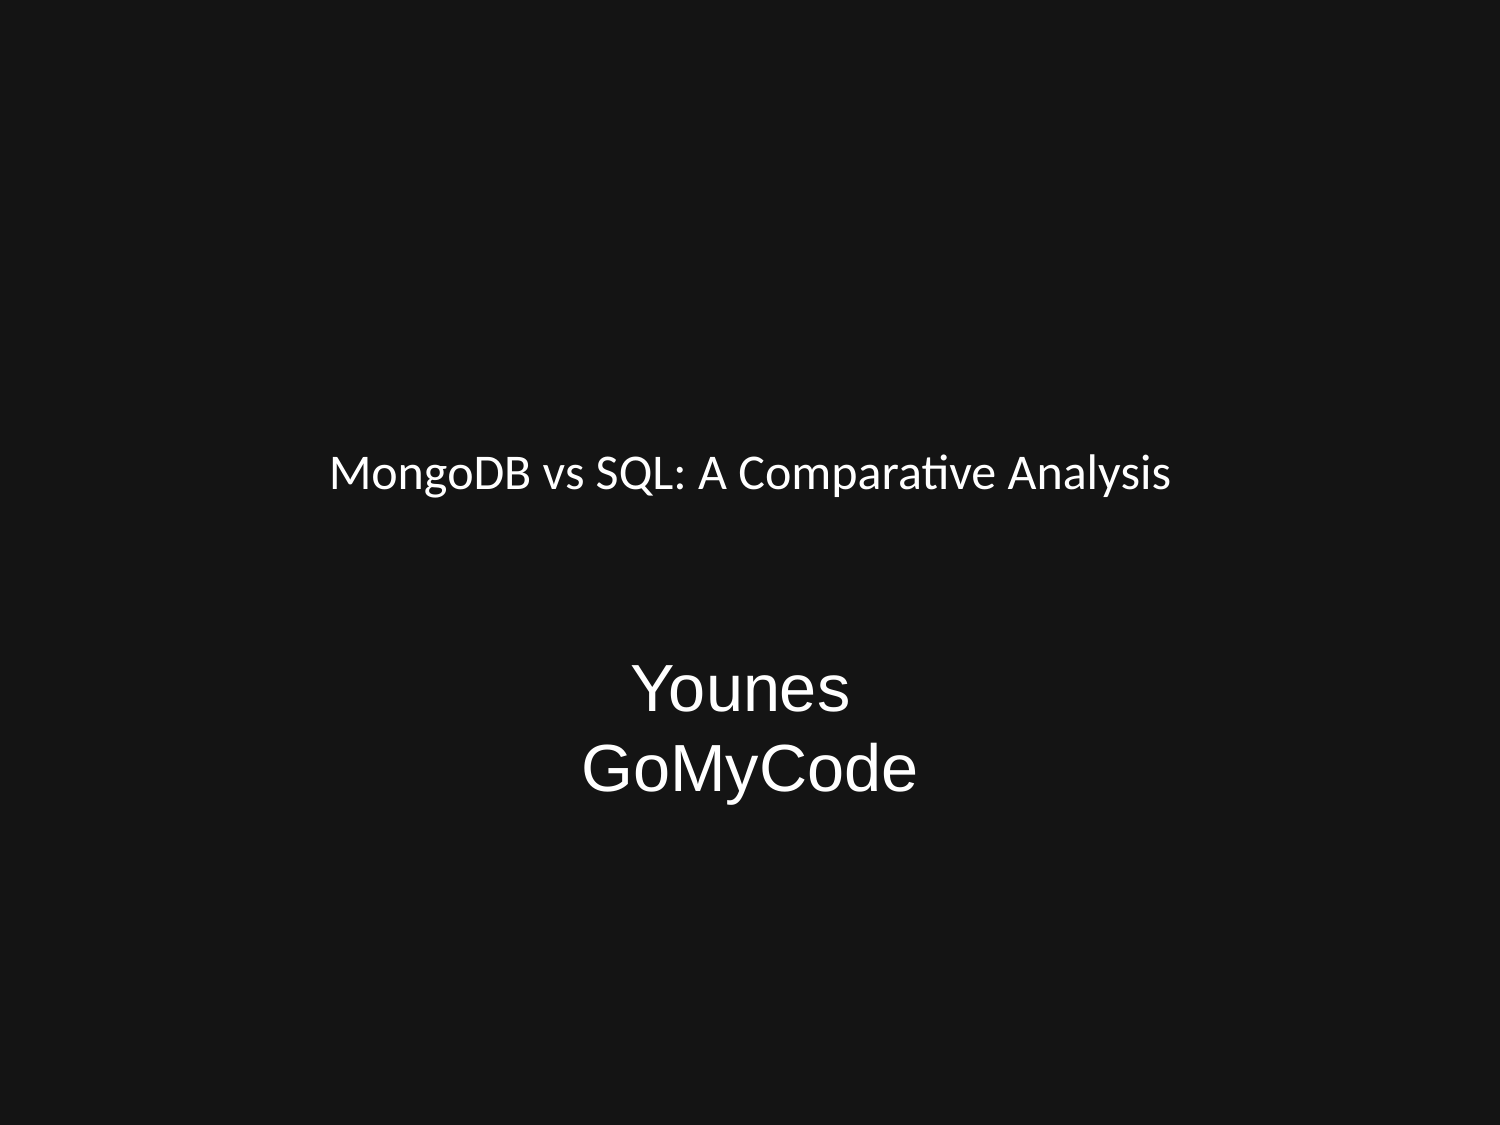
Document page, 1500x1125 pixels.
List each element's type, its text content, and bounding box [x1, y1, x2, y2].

subtitle Younes GoMyCode [225, 637, 1275, 925]
title MongoDB vs SQL: A Comparative Analysis [112, 349, 1388, 591]
